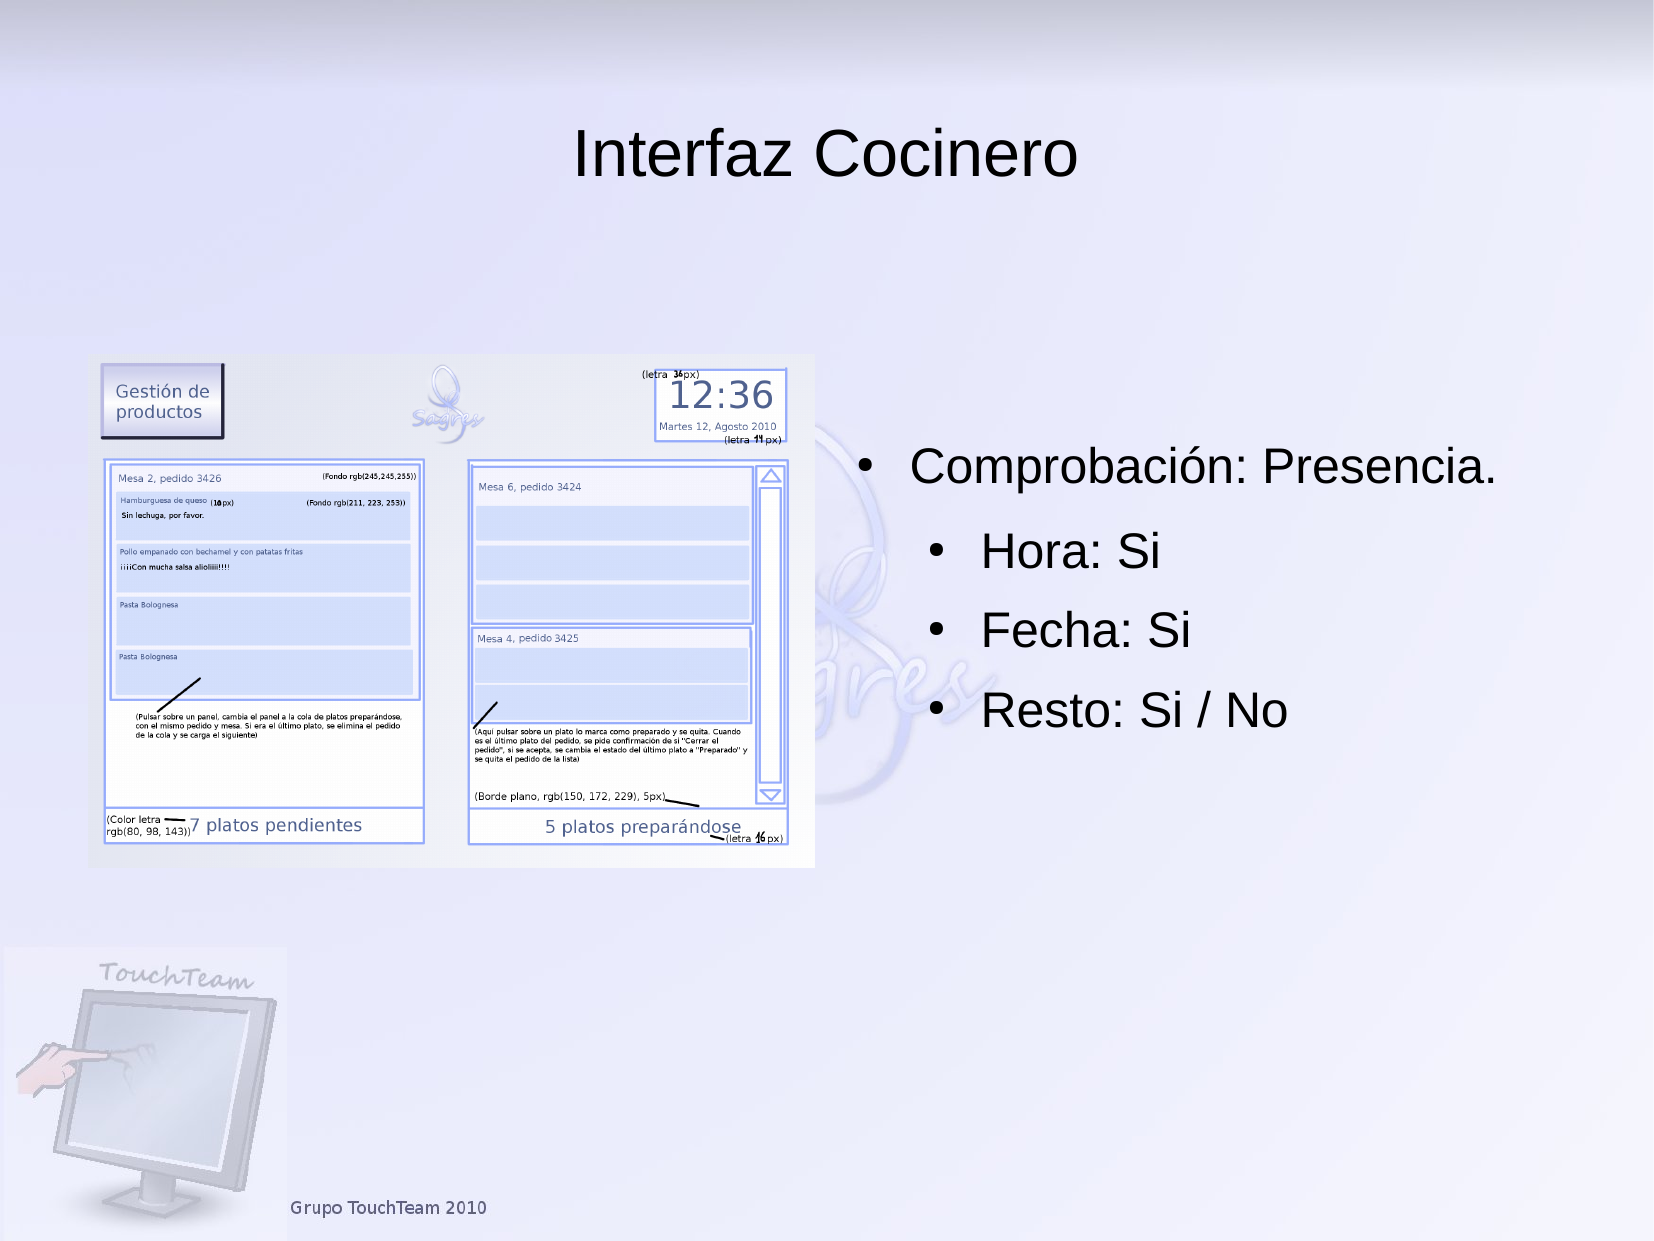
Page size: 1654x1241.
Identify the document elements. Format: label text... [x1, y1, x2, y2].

list Comprobación: Presencia. Hora: Si Fecha: Si Resto: Si / No [838, 437, 1565, 798]
title Interfaz Cocinero [82, 56, 1571, 250]
picture [0, 0, 1654, 1241]
